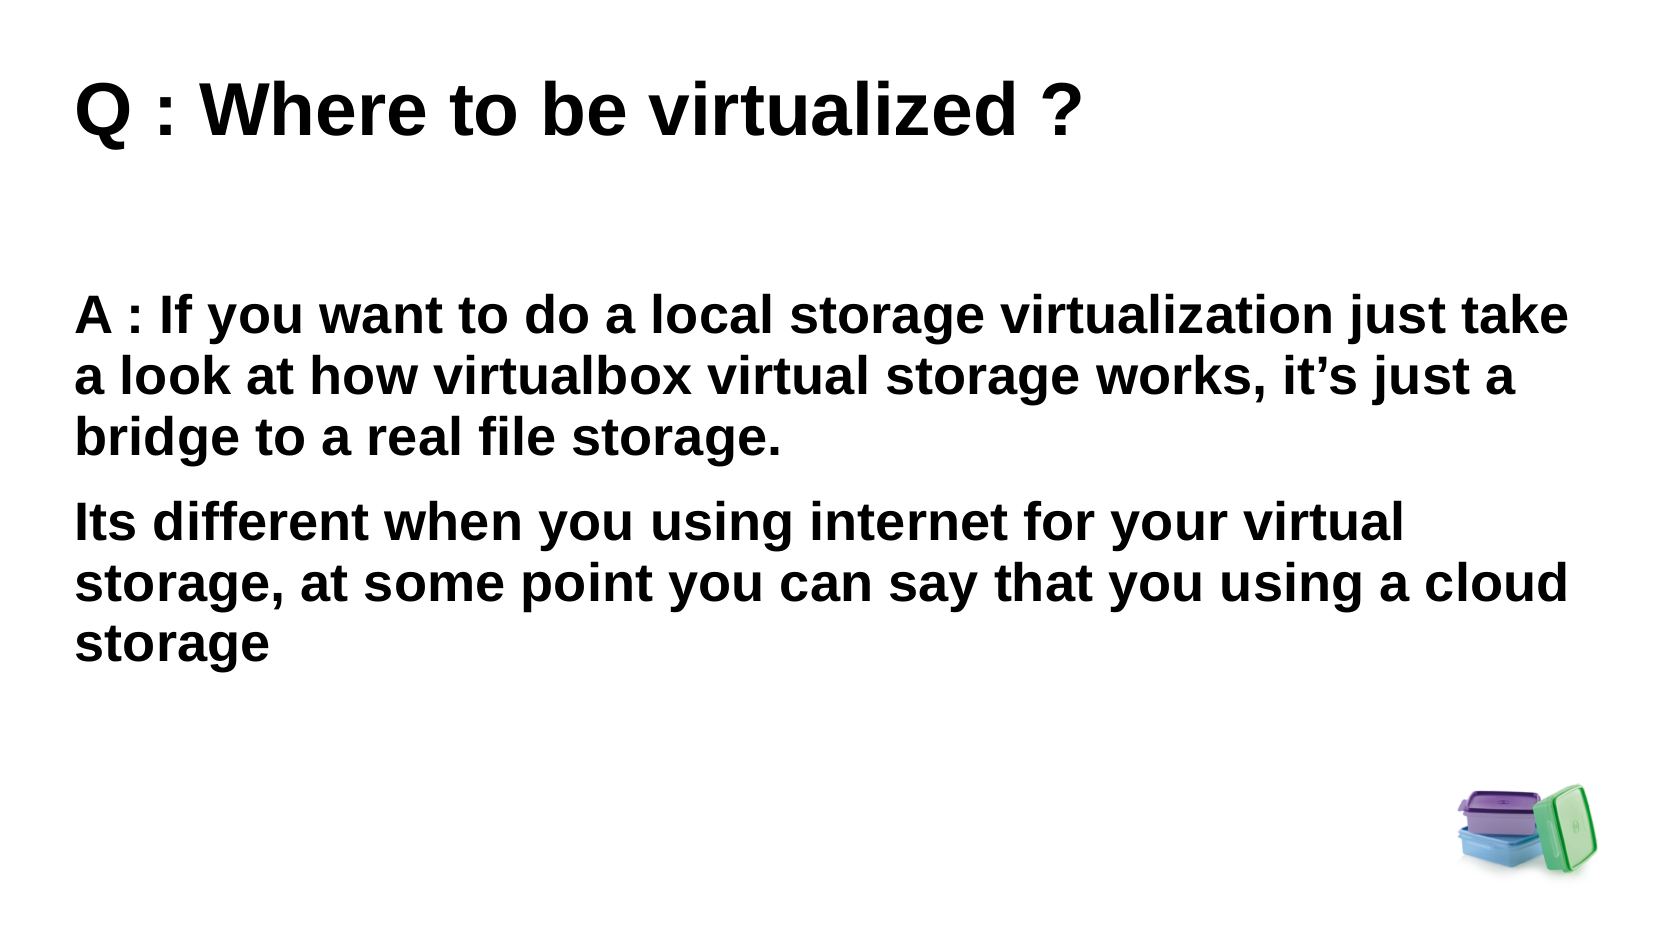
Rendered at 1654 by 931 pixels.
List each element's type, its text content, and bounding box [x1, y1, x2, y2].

picture [1446, 779, 1606, 897]
text_box Q : Where to be virtualized ? A : If you want to do a local storage virtualization just take a look at how virtualbox virtual storage works, it’s just a bridge to a real file storage. Its different when you using internet for your virtual storage, at some point you can say that you using a cloud storage [60, 60, 1621, 681]
